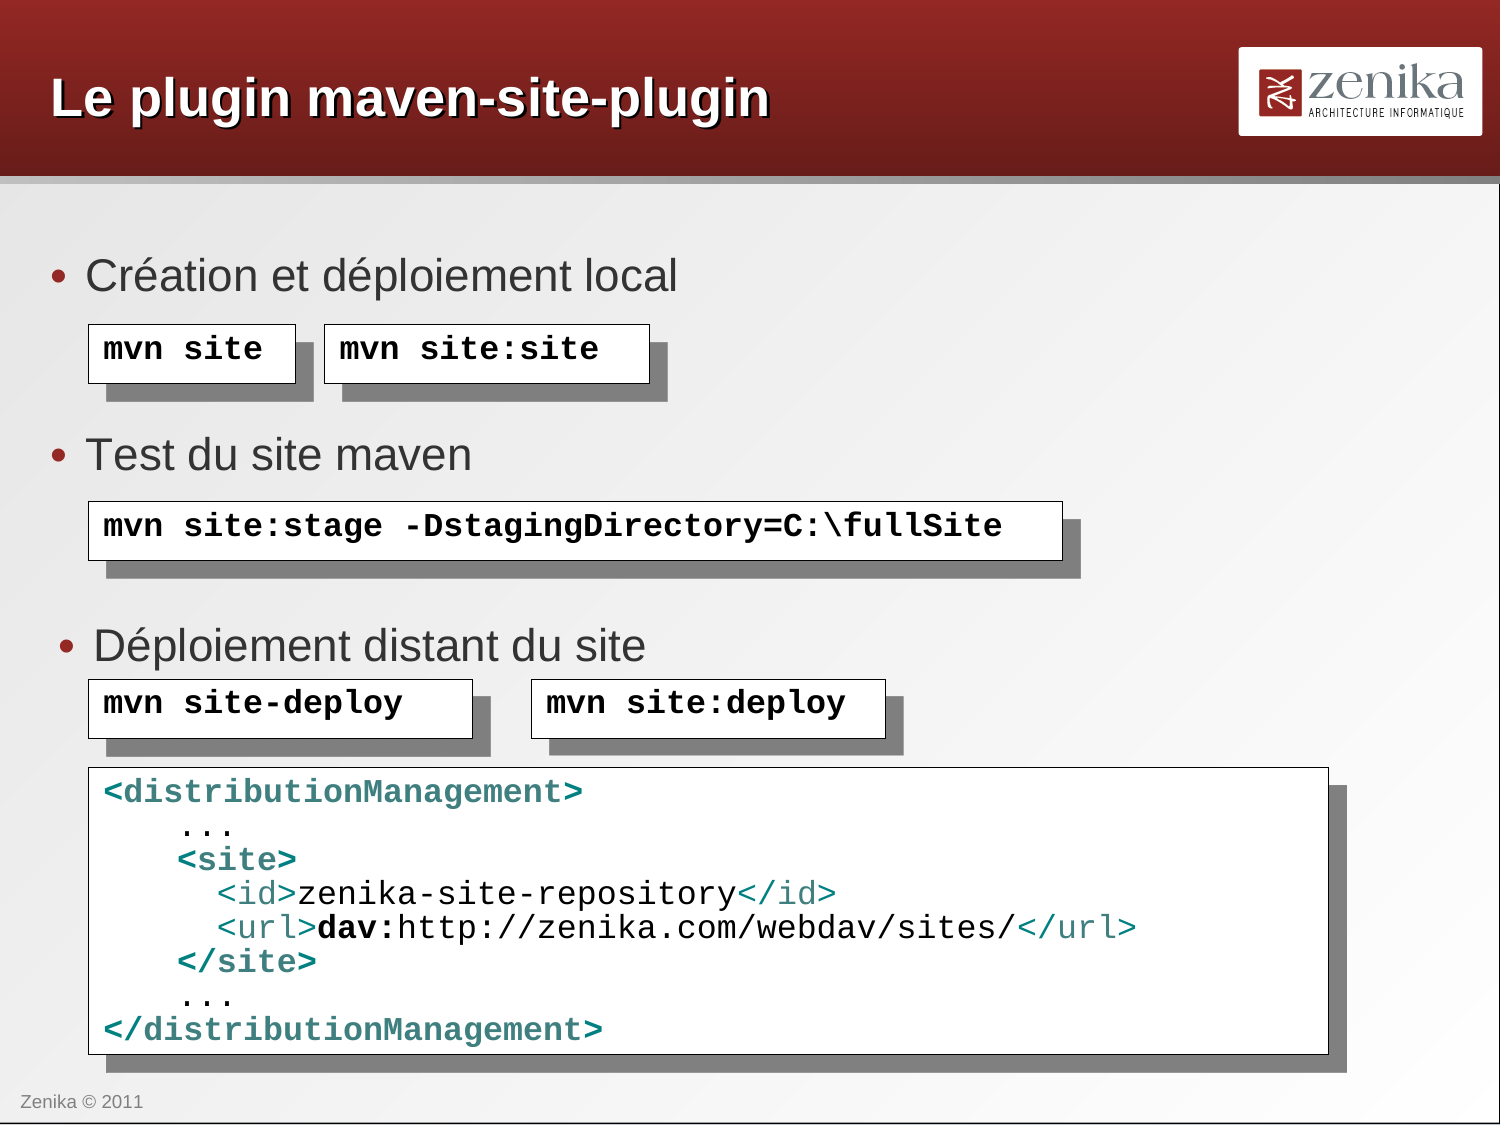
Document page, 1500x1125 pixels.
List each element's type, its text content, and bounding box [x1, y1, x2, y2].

text_box mvn site-deploy [88, 693, 473, 739]
text_box mvn site:site [324, 324, 650, 384]
list Création et déploiement local [50, 249, 1435, 353]
list Déploiement distant du site [59, 620, 1444, 693]
text_box mvn site:deploy [531, 693, 886, 739]
text_box mvn site:stage -DstagingDirectory=C:\fullSite [88, 502, 1063, 561]
title Le plugin maven-site-plugin [50, 15, 1206, 180]
text_box mvn site [88, 324, 296, 384]
picture [1257, 58, 1464, 125]
list Test du site maven [50, 429, 1436, 502]
text_box <distributionManagement> ... <site> <id>zenika-site-repository</id> <url>dav:http://zenika.com/webdav/sites/</url> </site> ... </distributionManagement> [88, 767, 1329, 1052]
